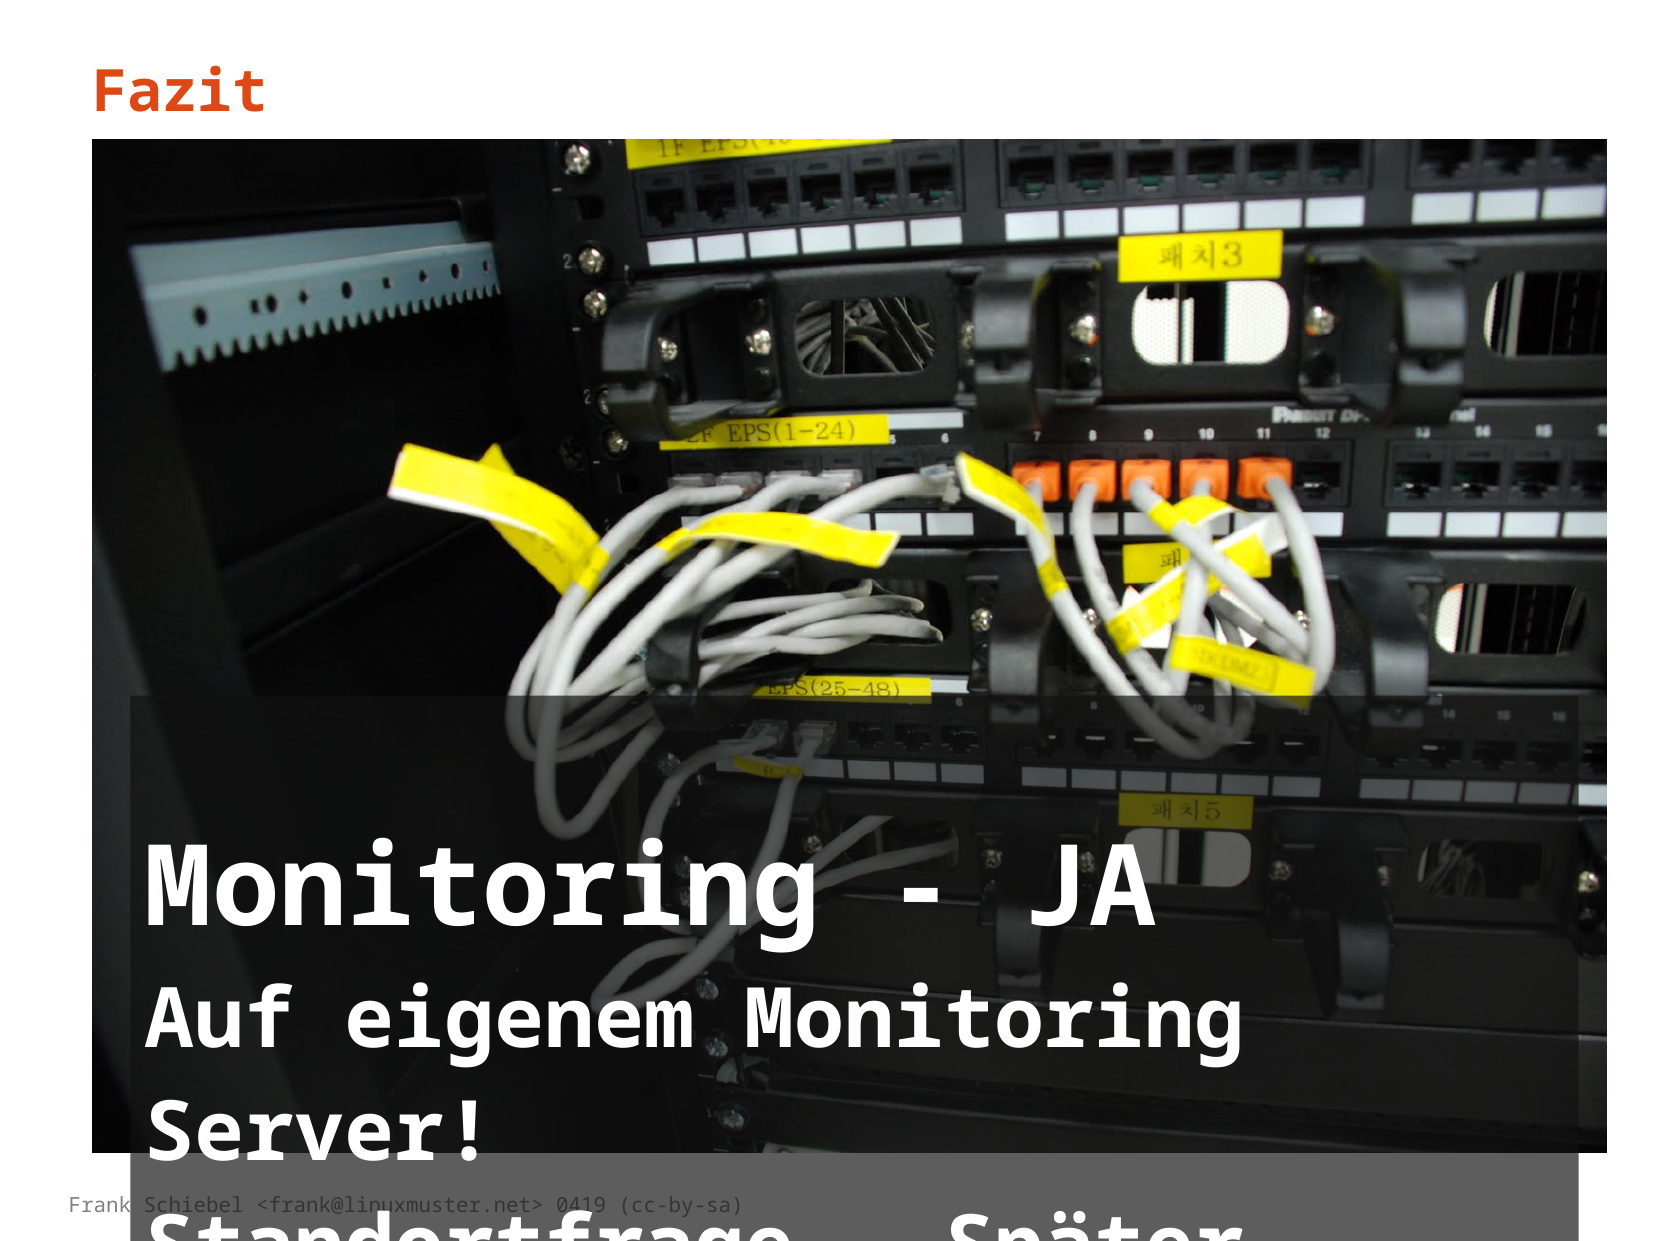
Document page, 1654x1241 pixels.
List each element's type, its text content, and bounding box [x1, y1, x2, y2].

text_box Monitoring - JA Auf eigenem Monitoring Server! Standortfrage → Später... [130, 695, 1579, 1082]
picture [92, 139, 1607, 1153]
text_box Fazit [78, 42, 1130, 118]
